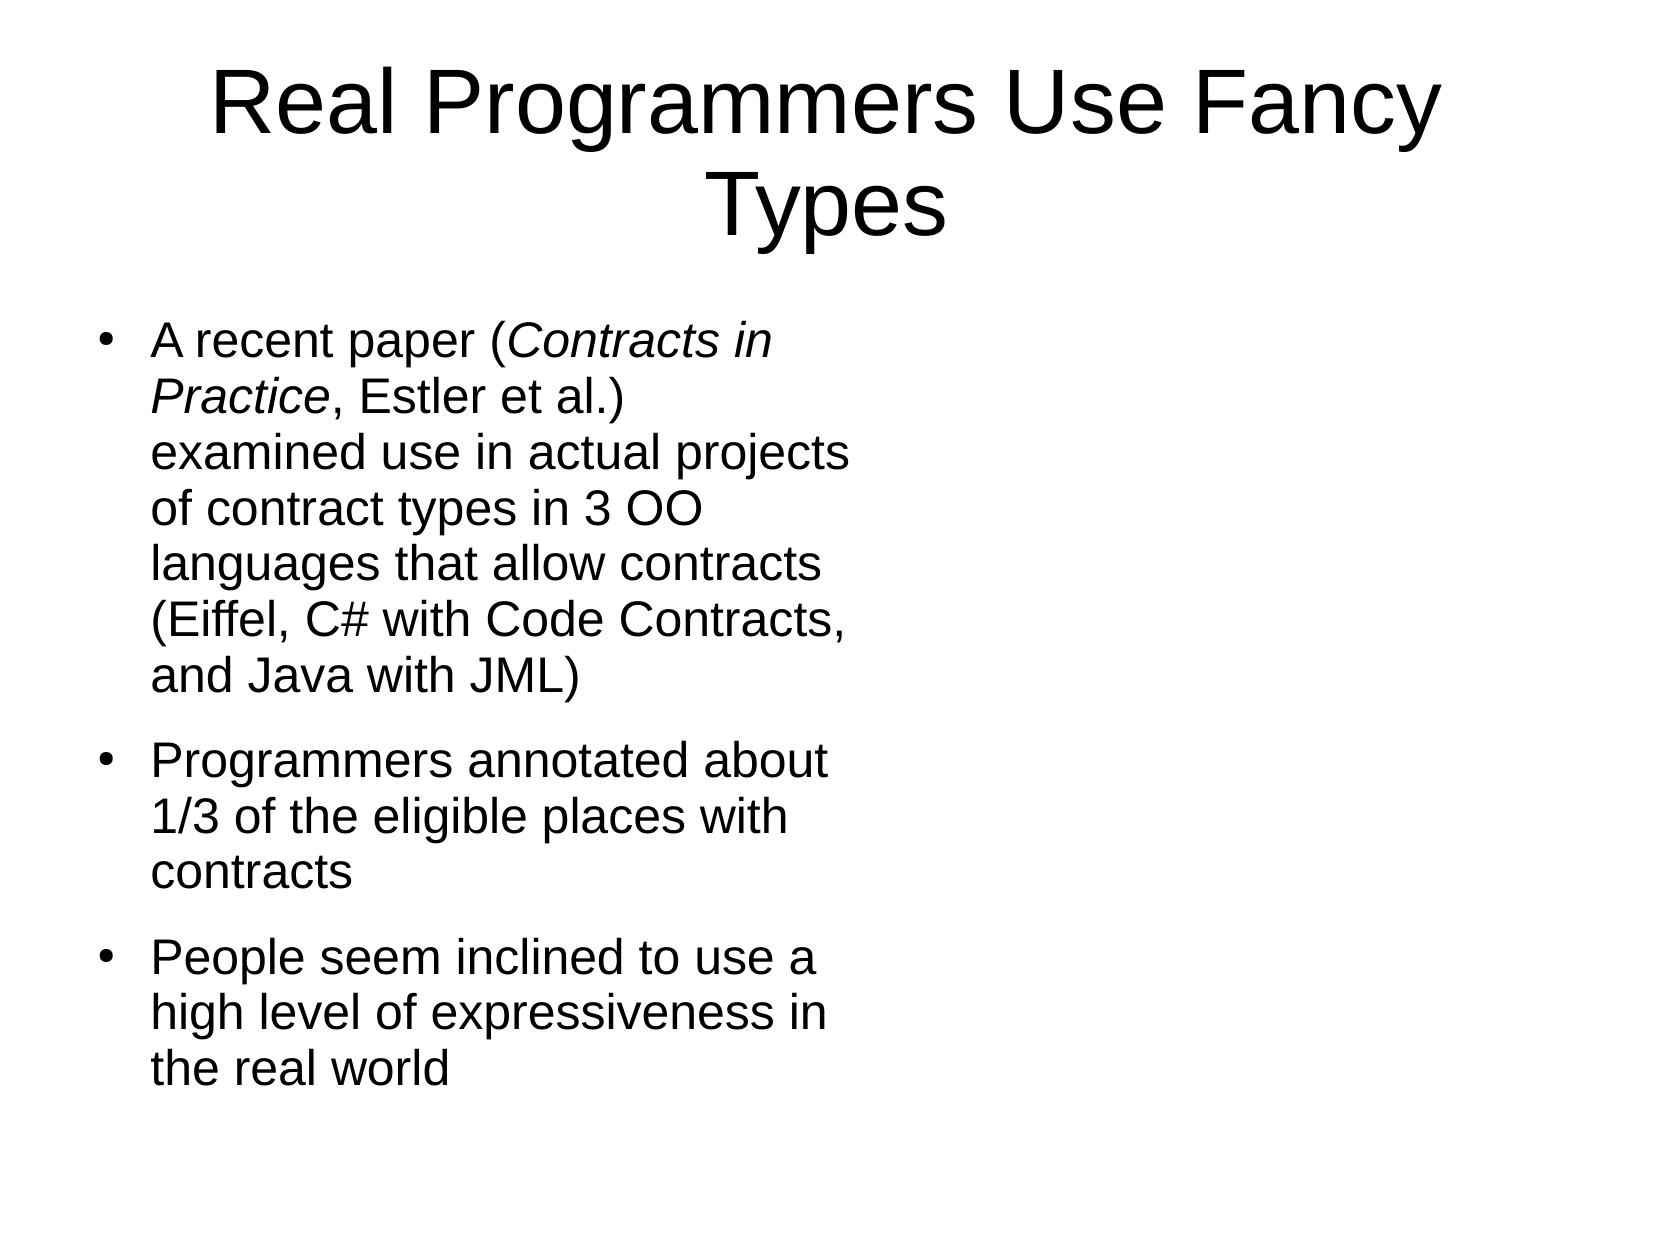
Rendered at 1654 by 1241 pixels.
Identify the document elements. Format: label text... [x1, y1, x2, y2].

title Real Programmers Use Fancy Types [82, 49, 1571, 257]
list A recent paper (Contracts in Practice, Estler et al.) examined use in actual projects of contract types in 3 OO languages that allow contracts (Eiffel, C# with Code Contracts, and Java with JML) Programmers annotated about 1/3 of the eligible places with contracts People seem inclined to use a high level of expressiveness in the real world [79, 312, 852, 1131]
